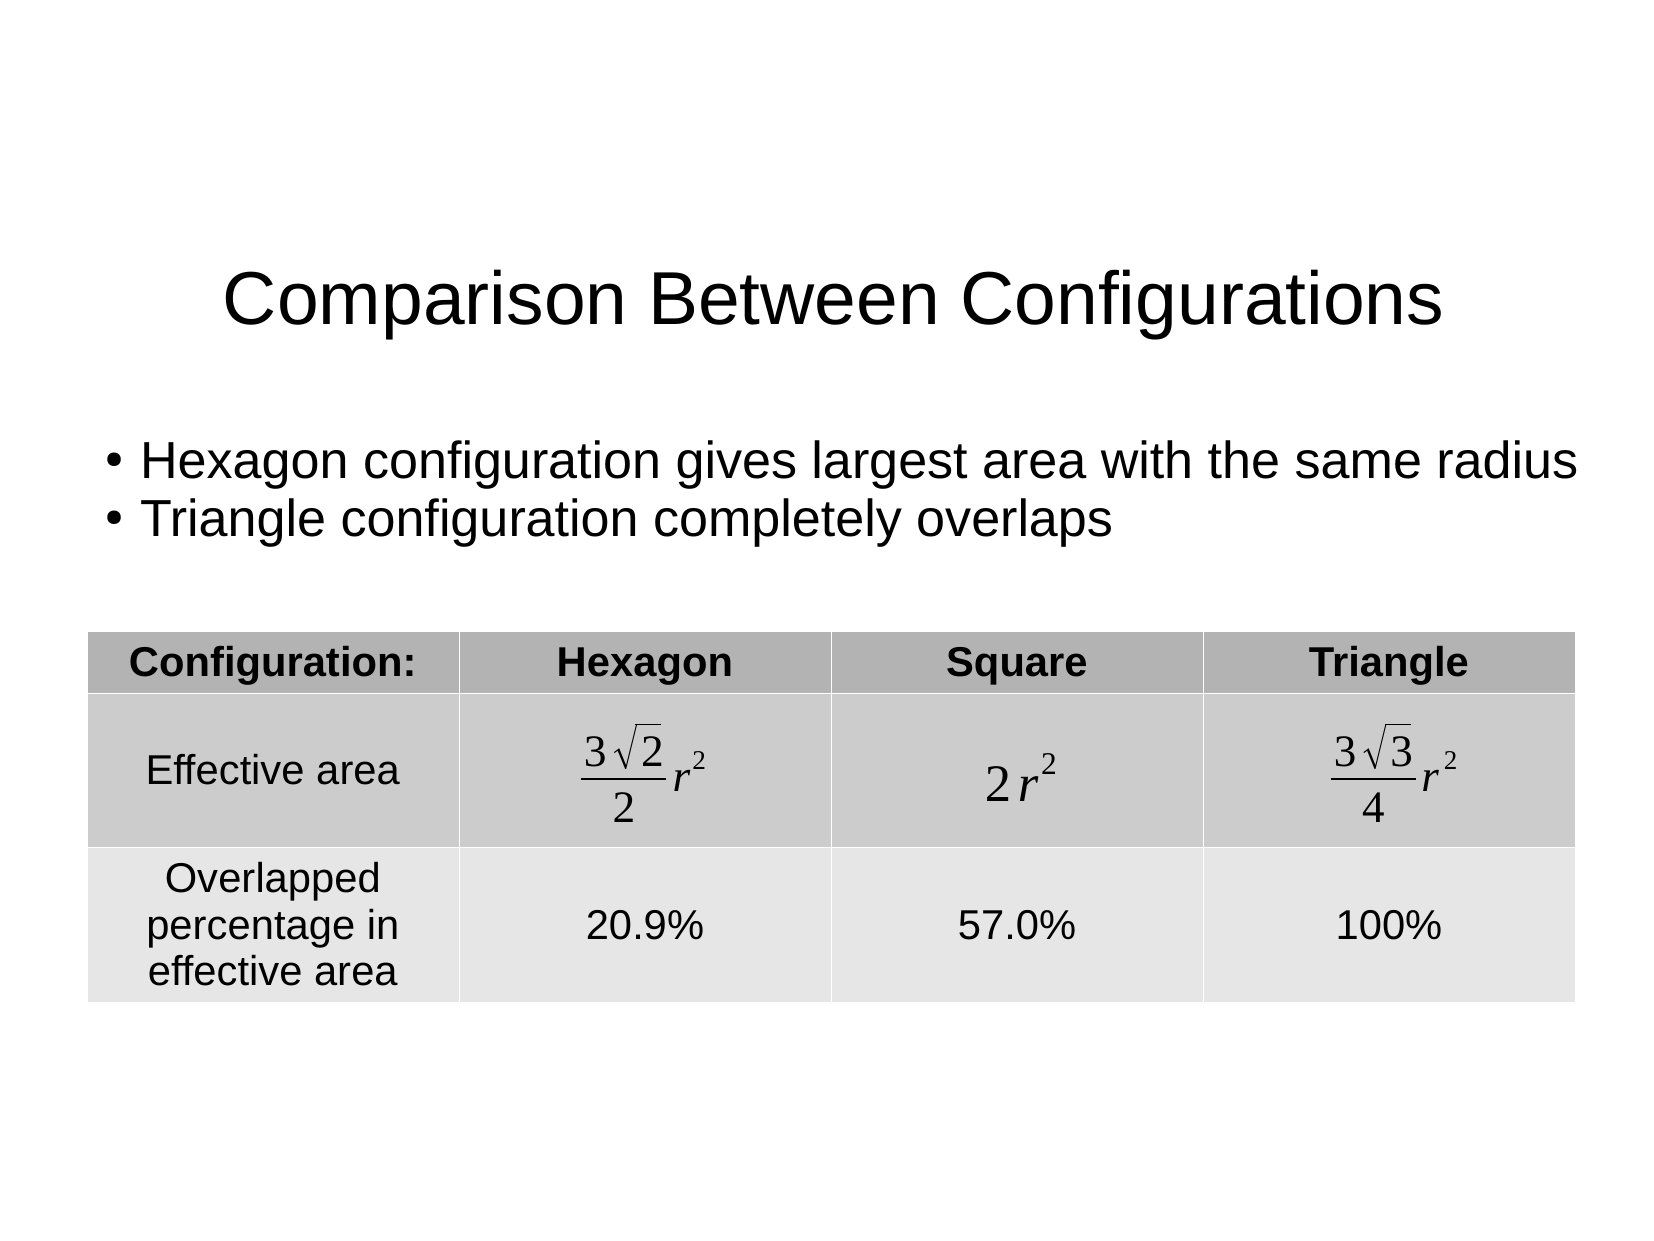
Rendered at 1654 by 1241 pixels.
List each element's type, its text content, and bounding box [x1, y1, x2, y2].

table_cell [1204, 694, 1575, 847]
table_header Hexagon [460, 632, 831, 693]
table_cell Overlapped percentage in effective area [88, 848, 459, 1002]
table_cell [832, 694, 1203, 847]
table_cell Effective area [88, 694, 459, 847]
table_header Square [832, 632, 1203, 693]
text_box Hexagon configuration gives largest area with the same radius Triangle configuration completely overlaps [90, 424, 1594, 556]
chart [1316, 721, 1467, 833]
chart [566, 721, 718, 833]
table_cell 57.0% [832, 848, 1203, 1002]
table_header Configuration: [88, 632, 459, 693]
chart [971, 745, 1070, 812]
table_cell 100% [1204, 848, 1575, 1002]
title Comparison Between Configurations [90, 255, 1579, 342]
table_header Triangle [1204, 632, 1575, 693]
table_cell [460, 694, 831, 847]
table_cell 20.9% [460, 848, 831, 1002]
